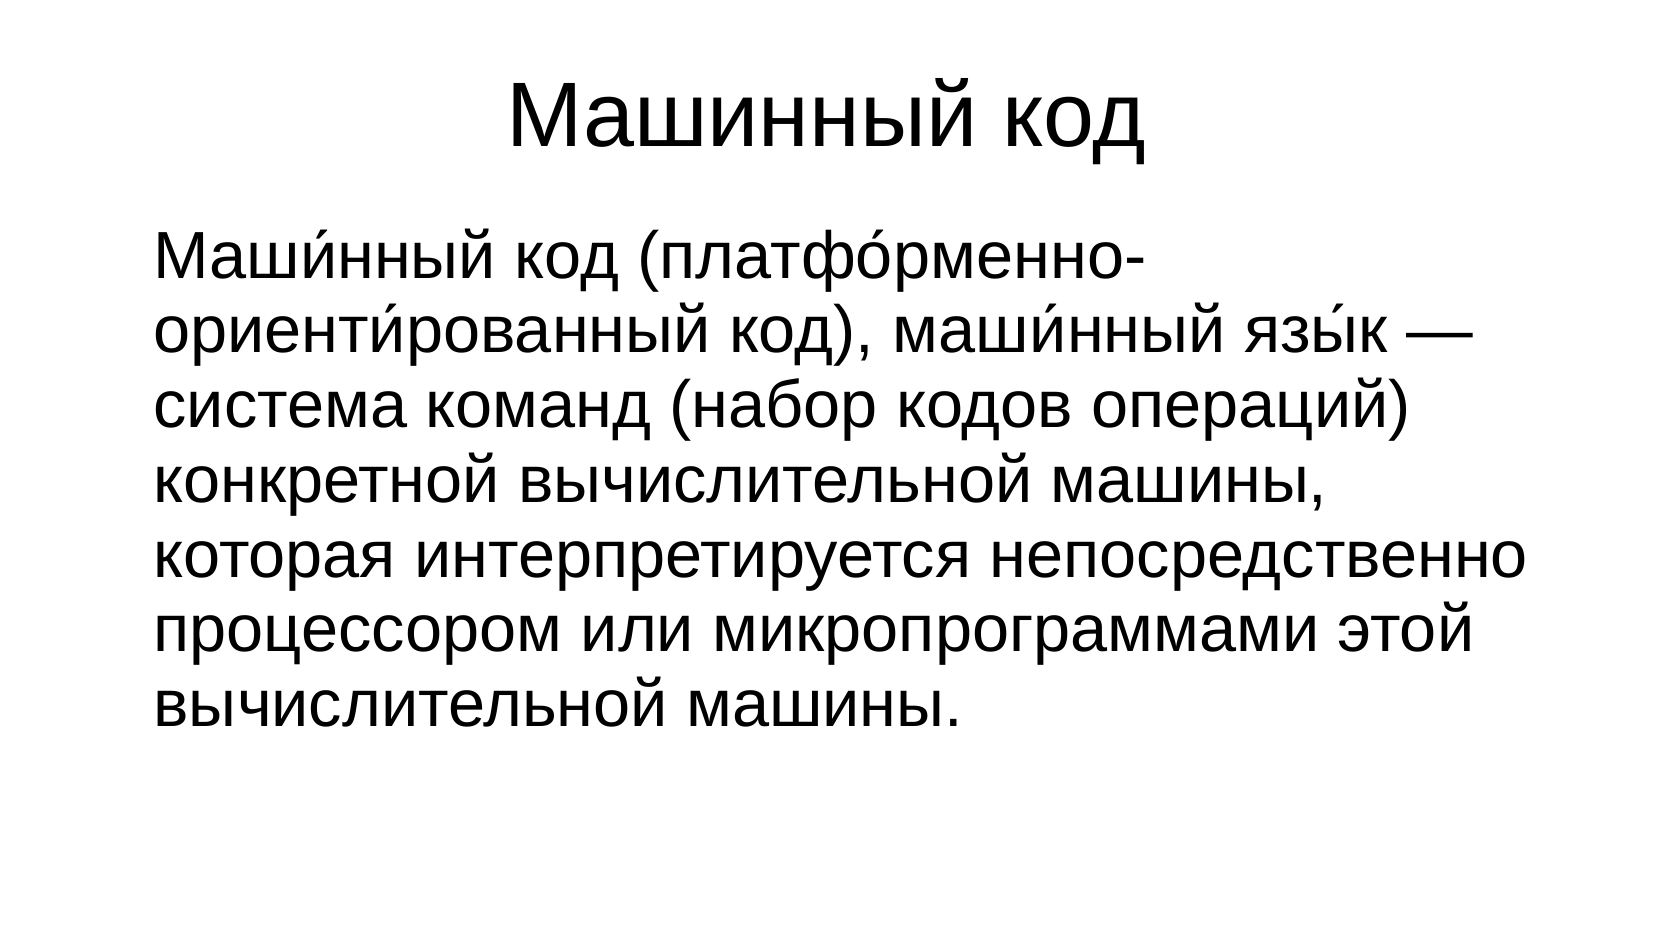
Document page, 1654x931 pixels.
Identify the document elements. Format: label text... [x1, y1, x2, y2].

title Машинный код [82, 37, 1571, 193]
list Маши́нный код (платфо́рменно-ориенти́рованный код), маши́нный язы́к — система команд (набор кодов операций) конкретной вычислительной машины, которая интерпретируется непосредственно процессором или микропрограммами этой вычислительной машины. [82, 217, 1571, 758]
